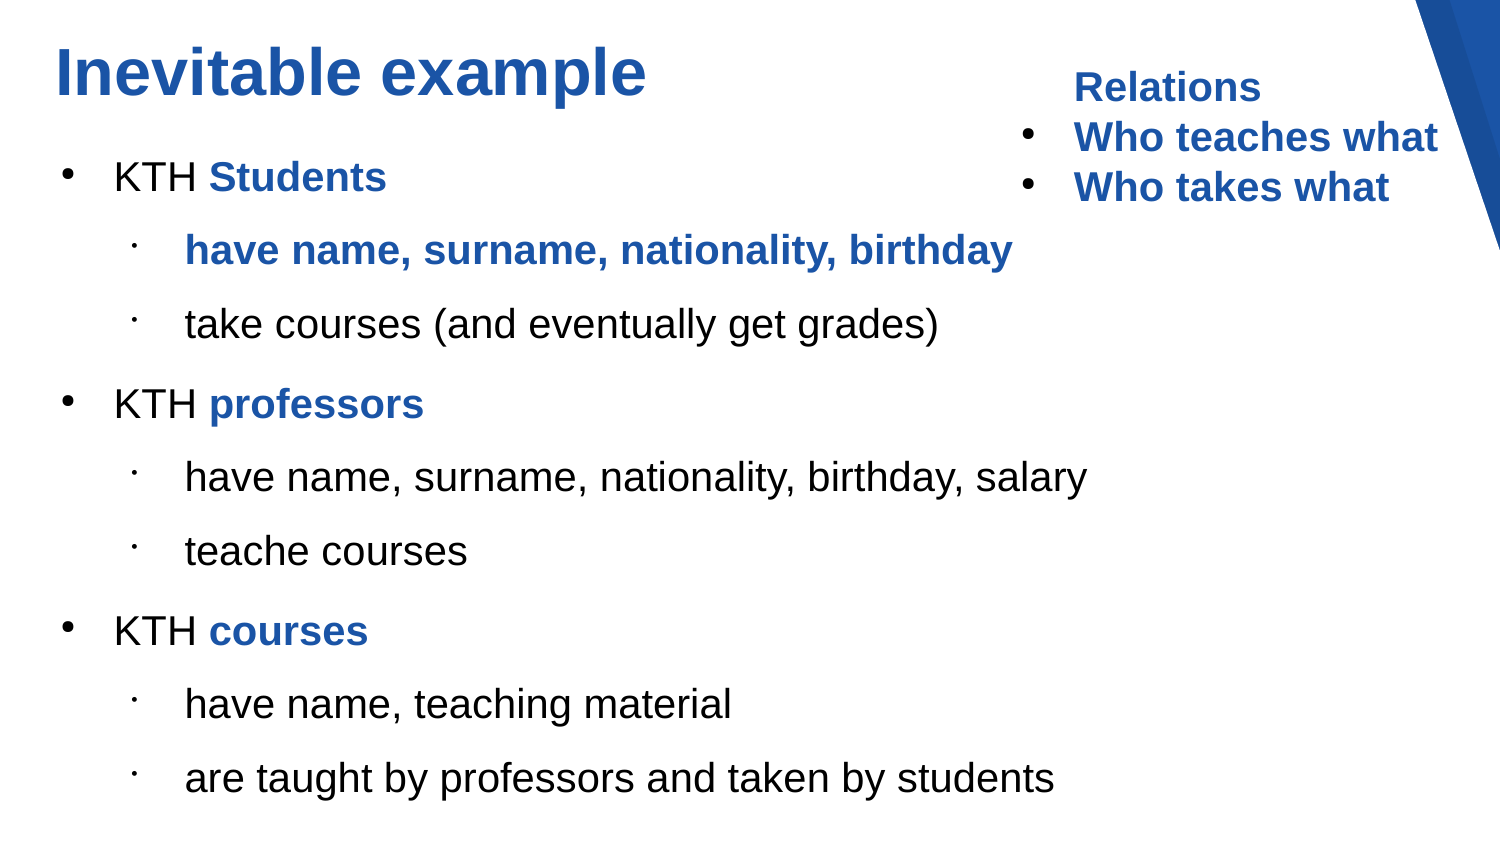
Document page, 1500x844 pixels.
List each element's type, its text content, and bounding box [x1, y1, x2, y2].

list KTH Students have name, surname, nationality, birthday take courses (and eventually get grades) KTH professors have name, surname, nationality, birthday, salary teache courses KTH courses have name, teaching material are taught by professors and taken by students [27, 134, 1394, 830]
title Inevitable example [40, 56, 988, 124]
list Relations Who teaches what Who takes what [988, 45, 1499, 271]
